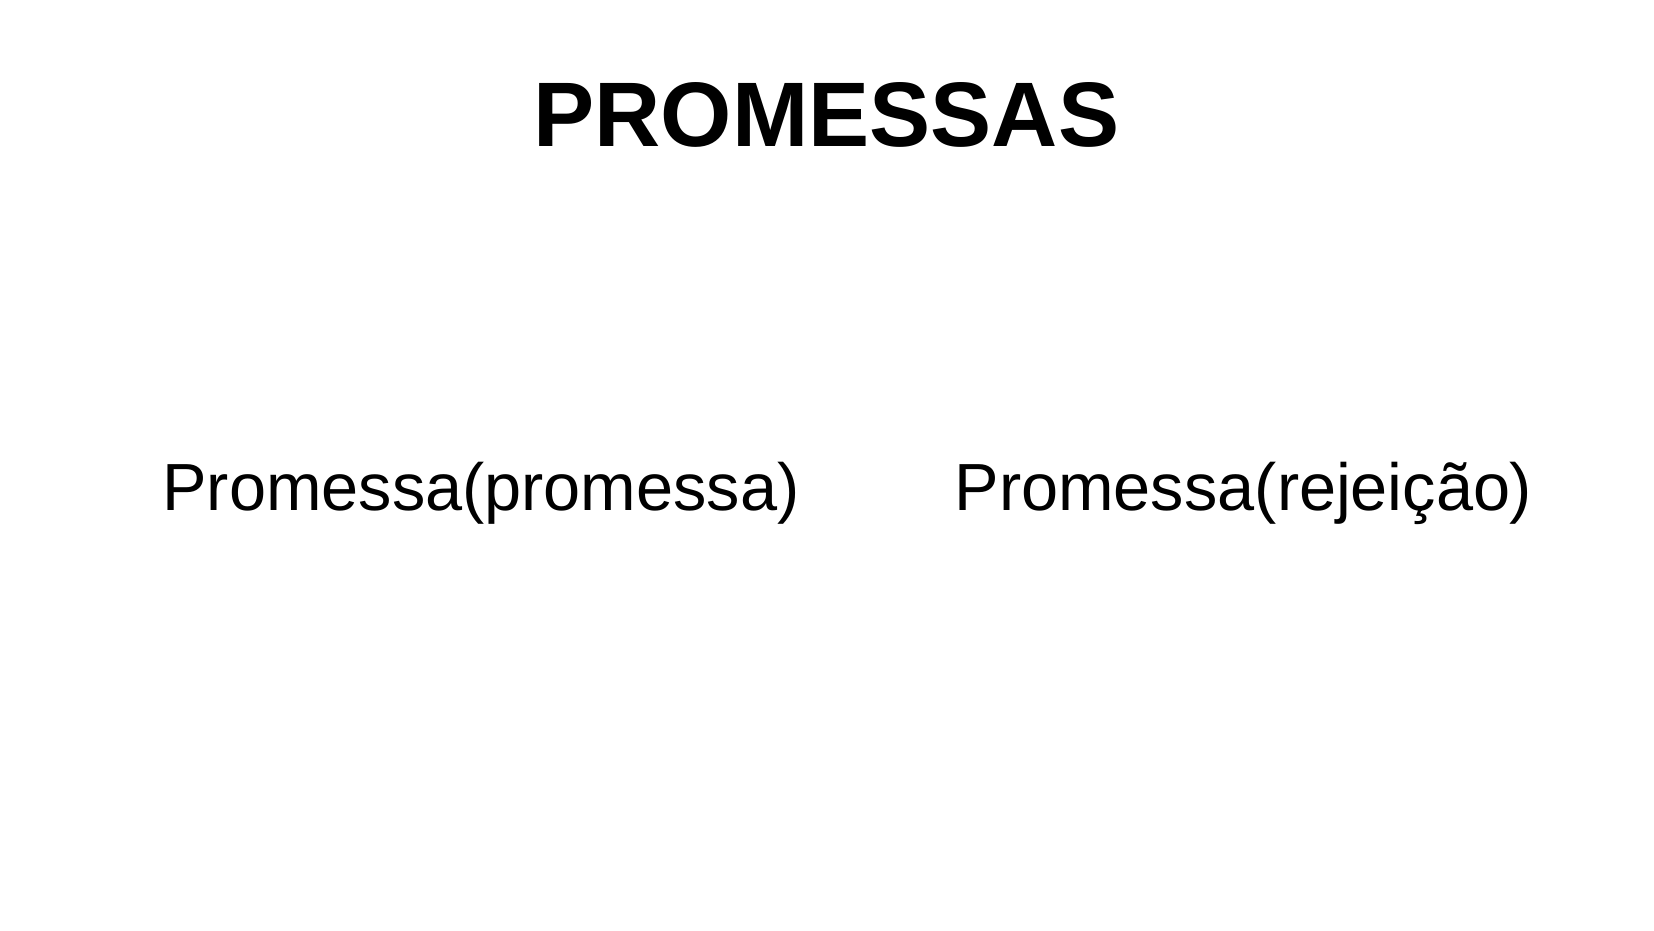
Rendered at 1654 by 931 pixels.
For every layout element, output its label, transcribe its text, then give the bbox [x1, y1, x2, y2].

list Promessa(promessa) [82, 217, 809, 758]
title PROMESSAS [82, 37, 1571, 193]
list Promessa(rejeição) [845, 217, 1572, 758]
